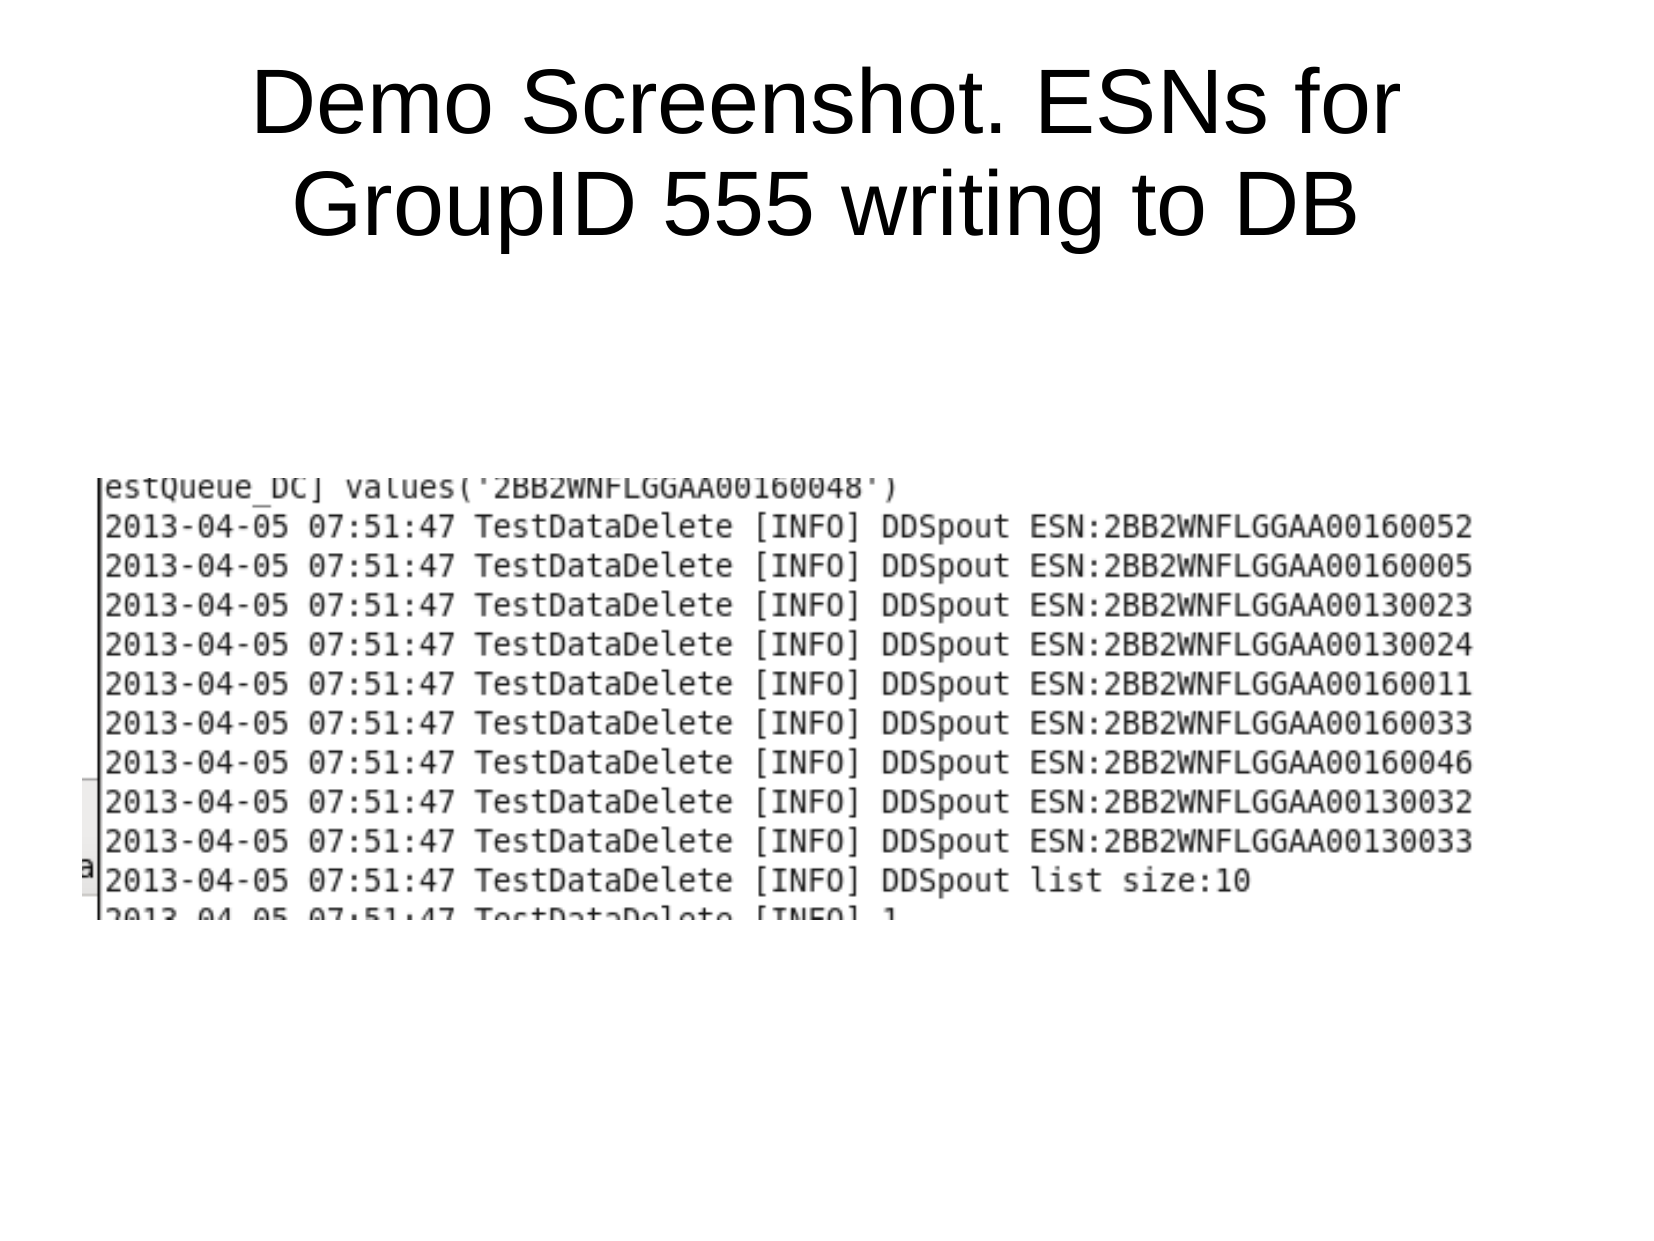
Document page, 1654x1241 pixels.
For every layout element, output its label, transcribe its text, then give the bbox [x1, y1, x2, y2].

picture [82, 478, 1571, 921]
title Demo Screenshot. ESNs for GroupID 555 writing to DB [82, 49, 1571, 257]
